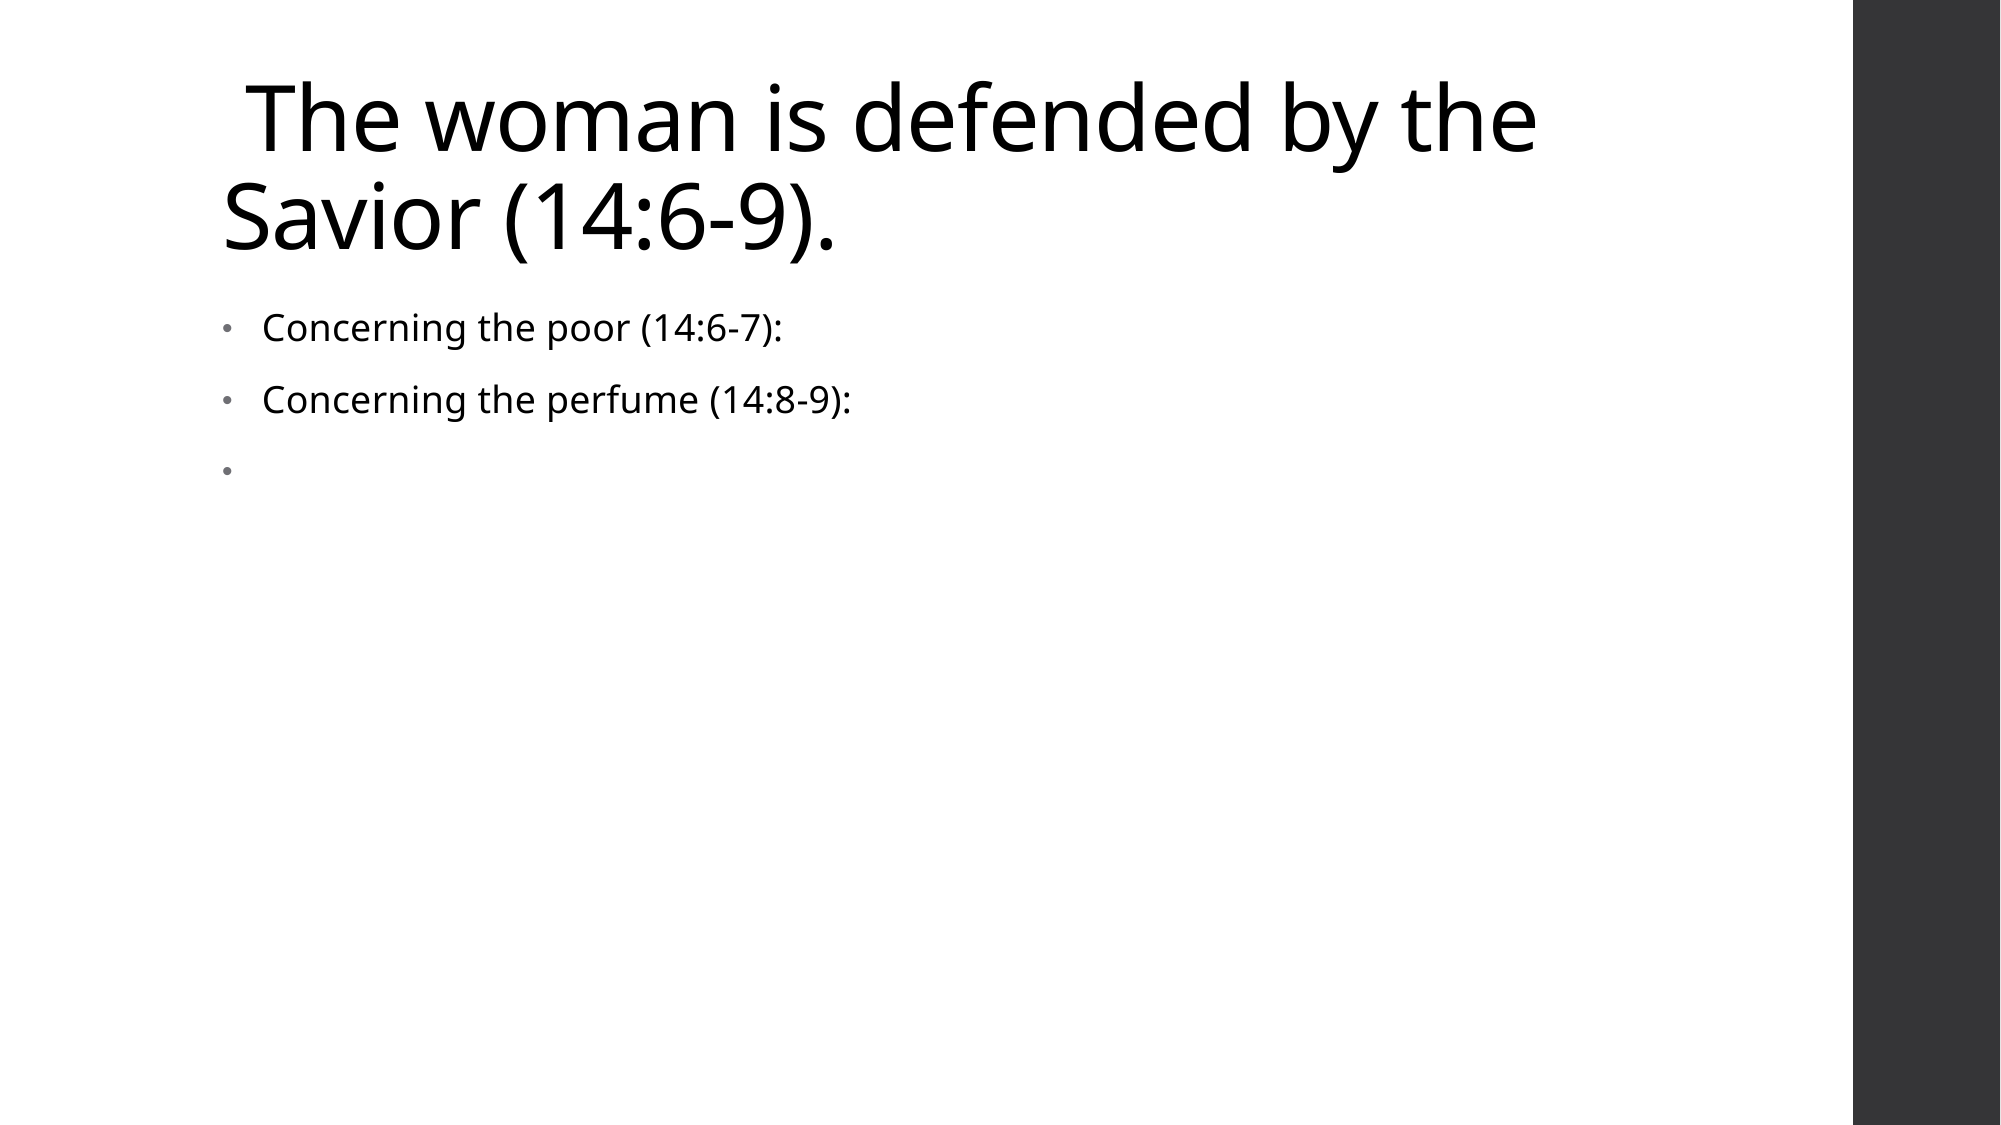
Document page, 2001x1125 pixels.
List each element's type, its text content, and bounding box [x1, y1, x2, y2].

title The woman is defended by the Savior (14:6-9). [206, 60, 1797, 278]
list Concerning the poor (14:6-7): Concerning the perfume (14:8-9): [206, 299, 1617, 1014]
